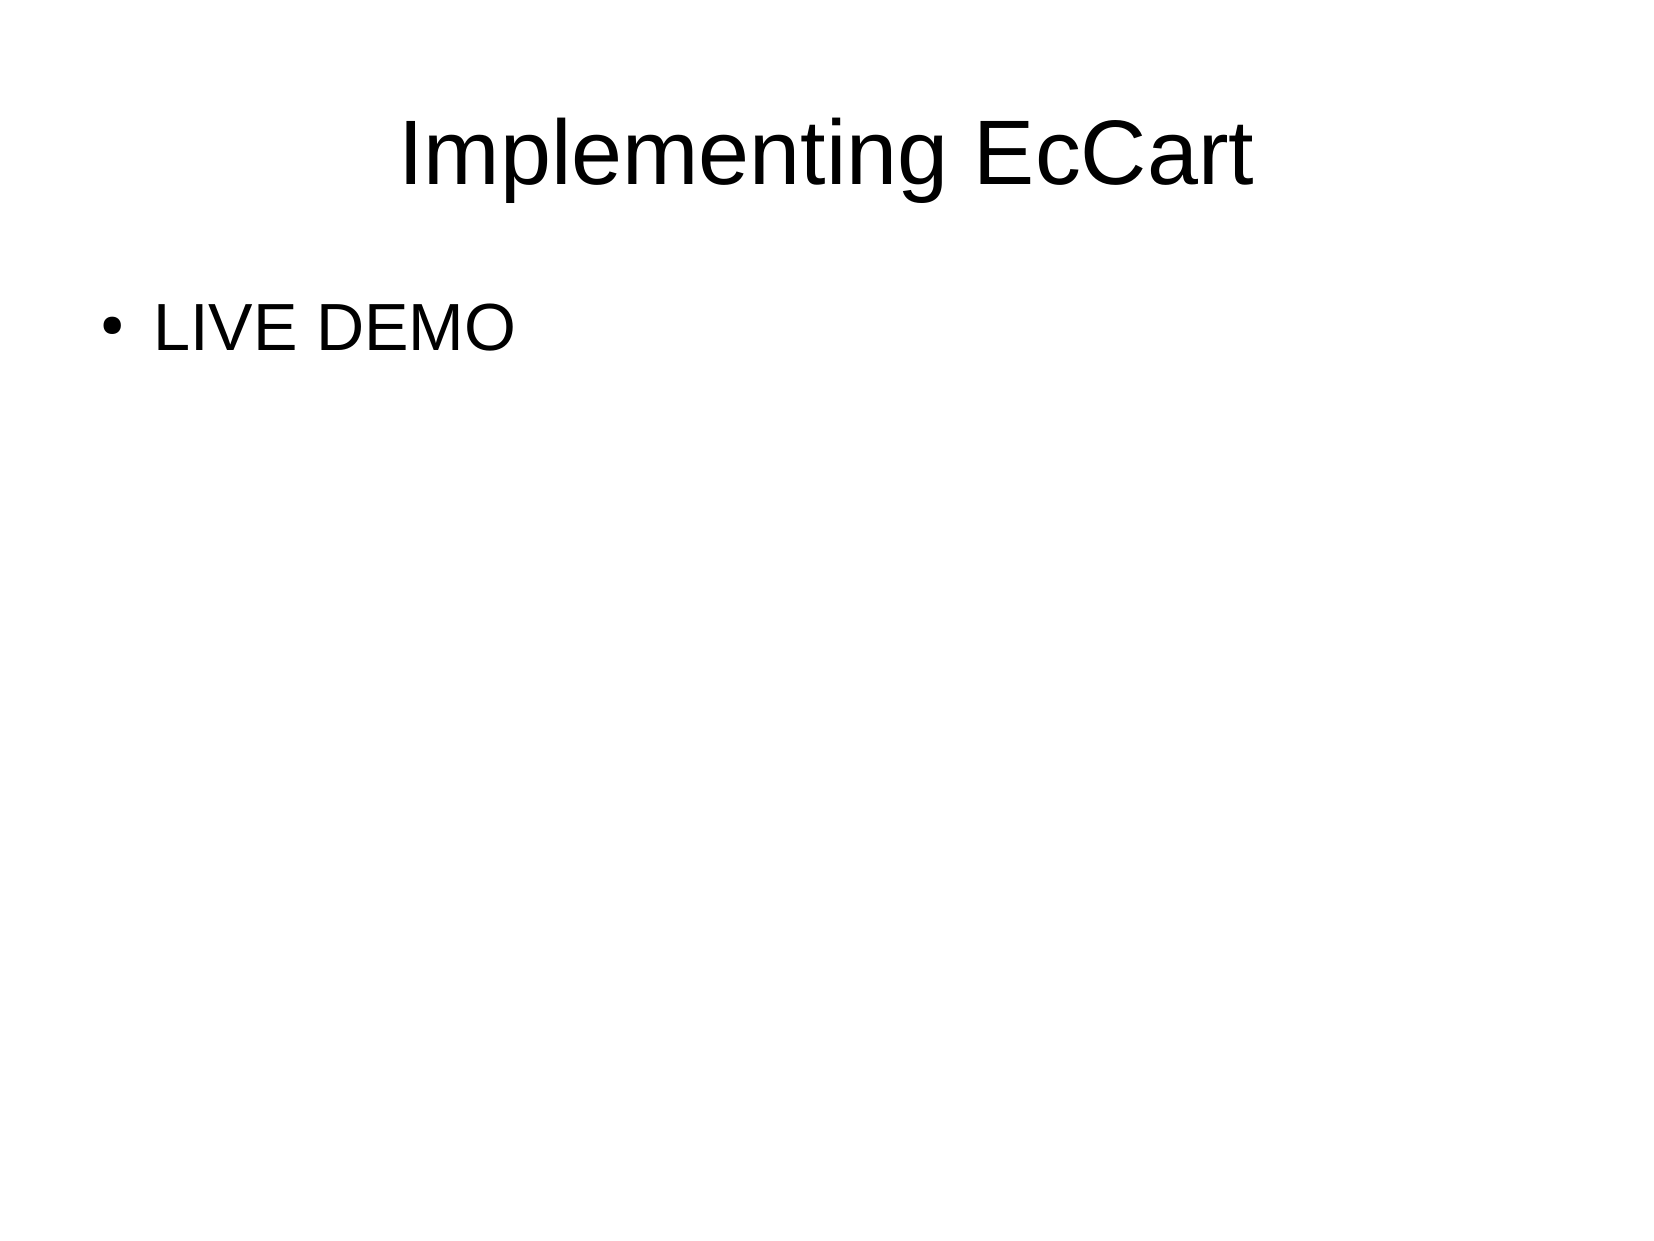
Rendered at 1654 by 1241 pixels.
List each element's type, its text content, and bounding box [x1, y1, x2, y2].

title Implementing EcCart [82, 49, 1571, 257]
list LIVE DEMO [82, 290, 1571, 1010]
